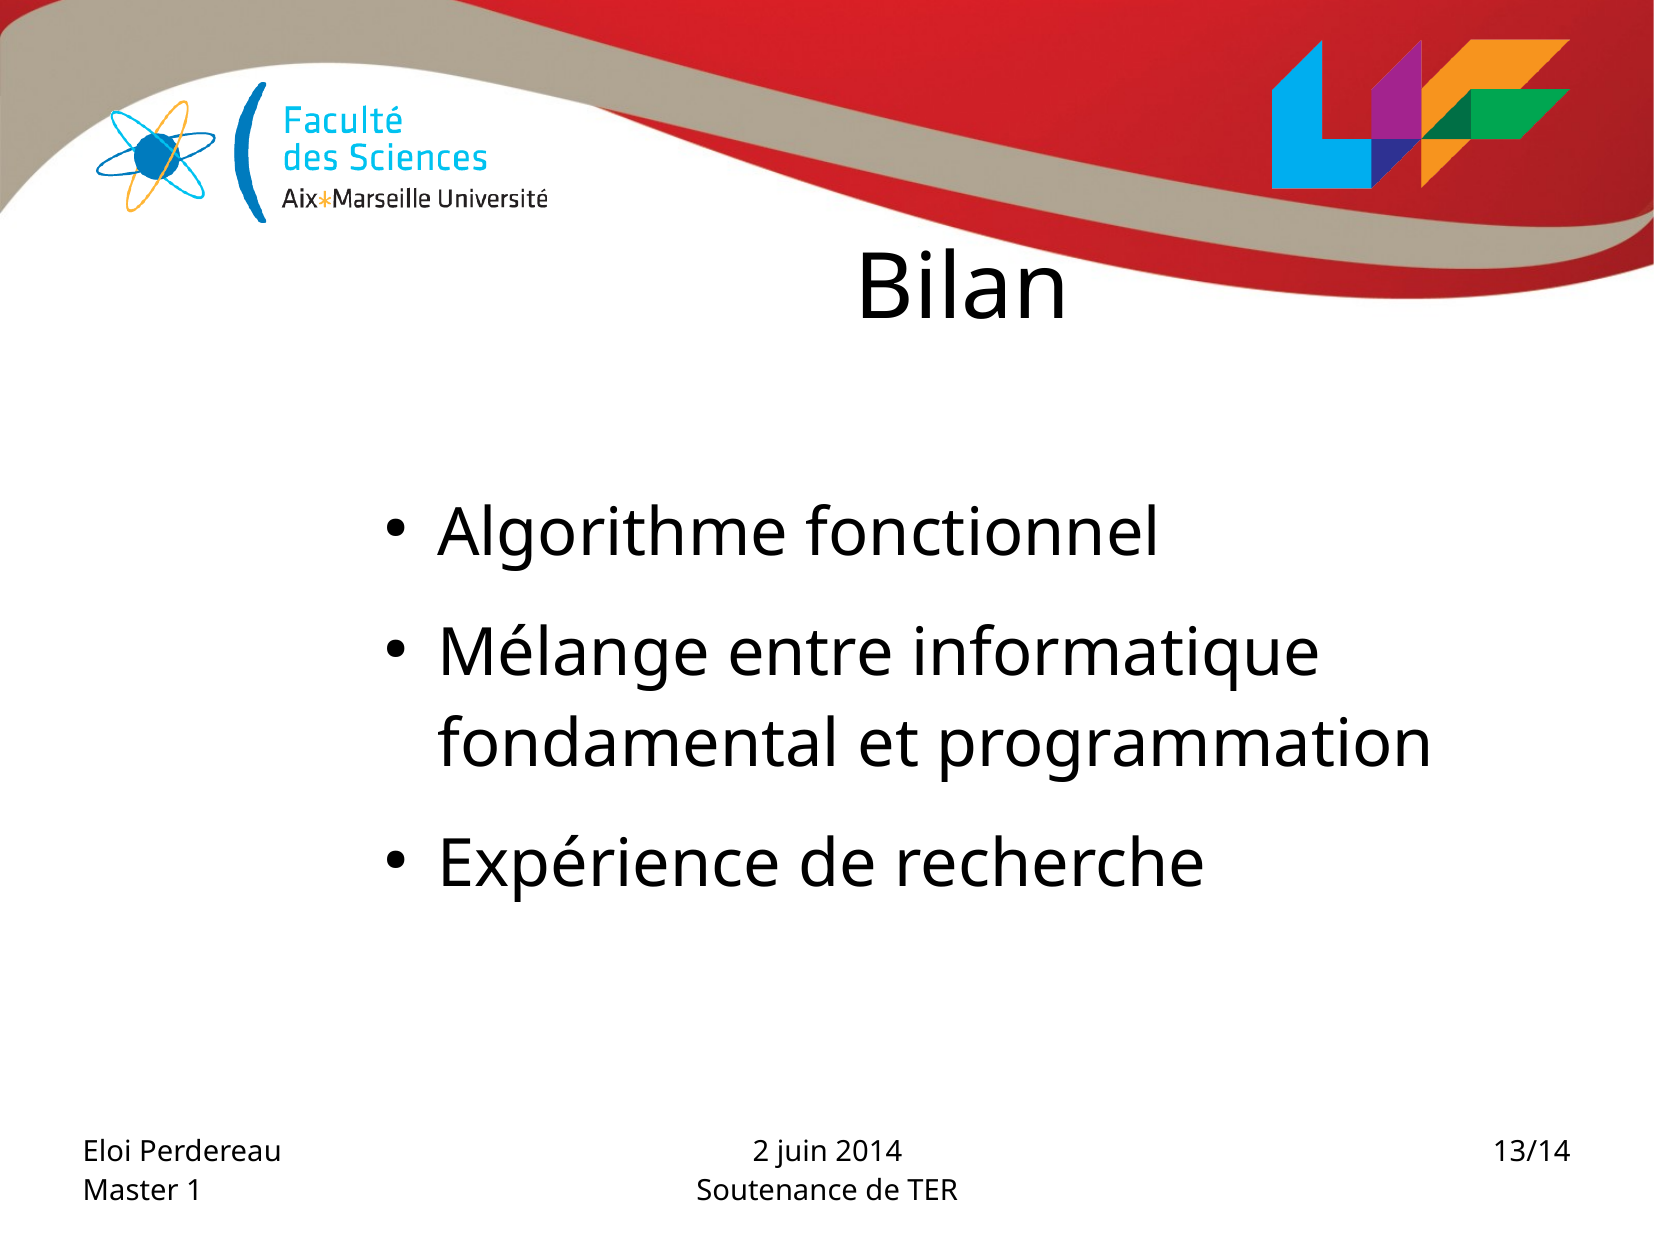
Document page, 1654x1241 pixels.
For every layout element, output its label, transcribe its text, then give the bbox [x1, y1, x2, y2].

title Bilan [354, 212, 1571, 355]
list Algorithme fonctionnel Mélange entre informatique fondamental et programmation Expérience de recherche [366, 484, 1583, 1204]
picture [0, 0, 1654, 1241]
